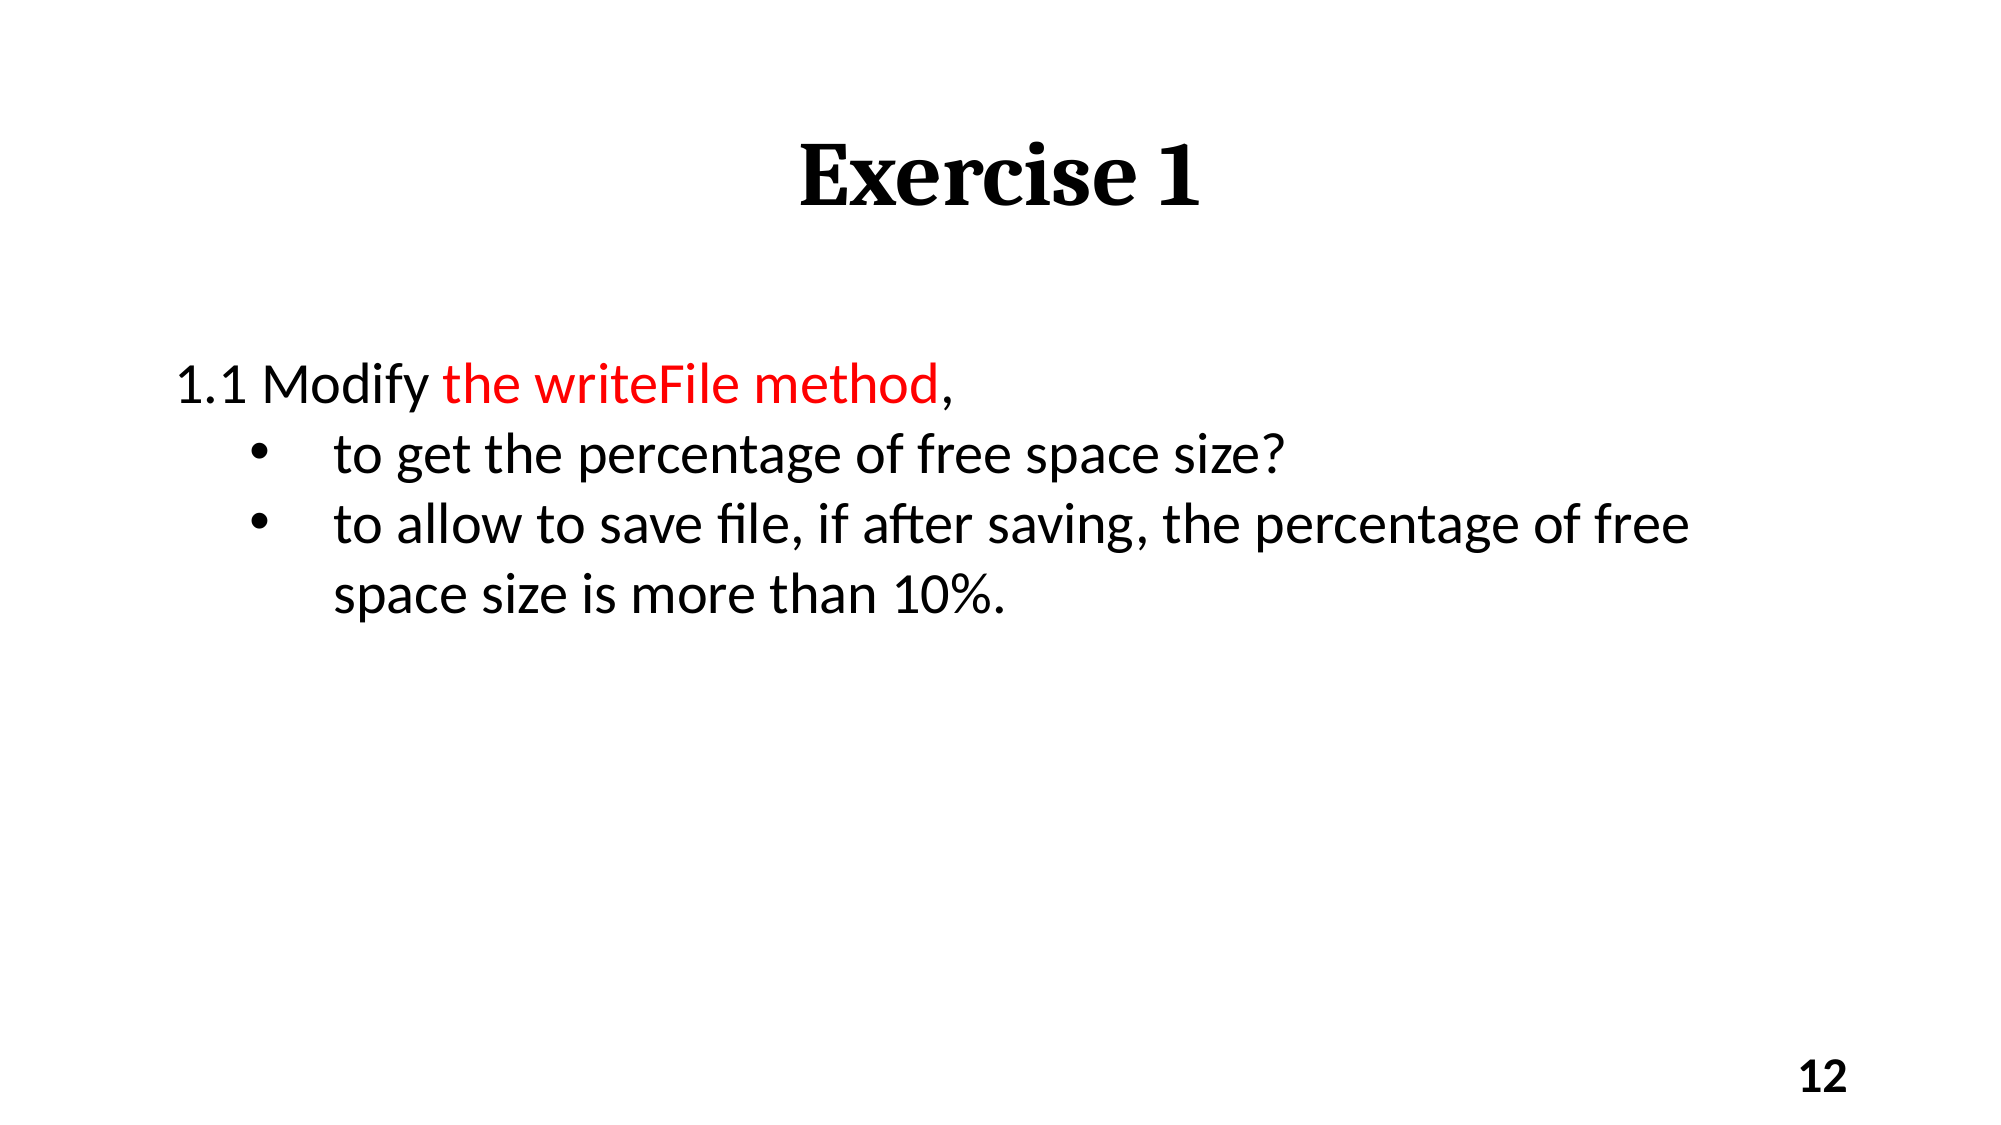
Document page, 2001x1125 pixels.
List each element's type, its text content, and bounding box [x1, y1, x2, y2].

text_box 1.1 Modify the writeFile method, to get the percentage of free space size? to allow to save file, if after saving, the percentage of free space size is more than 10%. [159, 338, 1843, 633]
slide_number <number> [1412, 1042, 1863, 1103]
title Exercise 1 [137, 59, 1863, 278]
